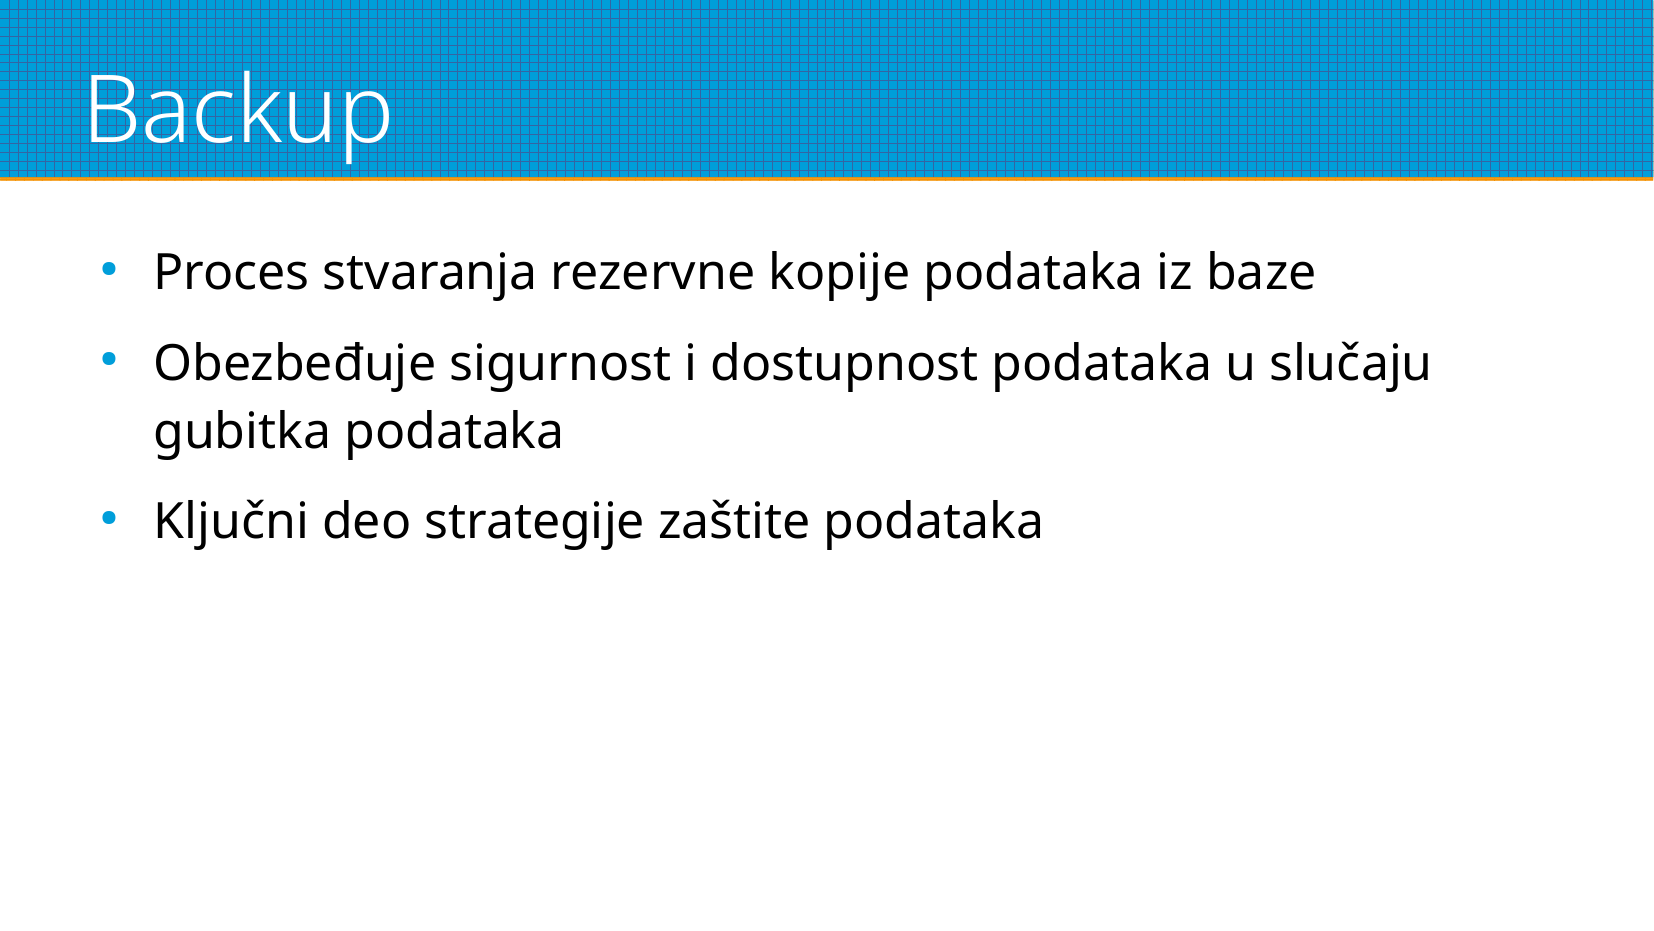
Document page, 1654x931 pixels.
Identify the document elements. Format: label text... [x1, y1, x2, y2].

title Backup [82, 14, 1571, 171]
list Proces stvaranja rezervne kopije podataka iz baze Obezbeđuje sigurnost i dostupnost podataka u slučaju gubitka podataka Ključni deo strategije zaštite podataka [82, 236, 1563, 811]
